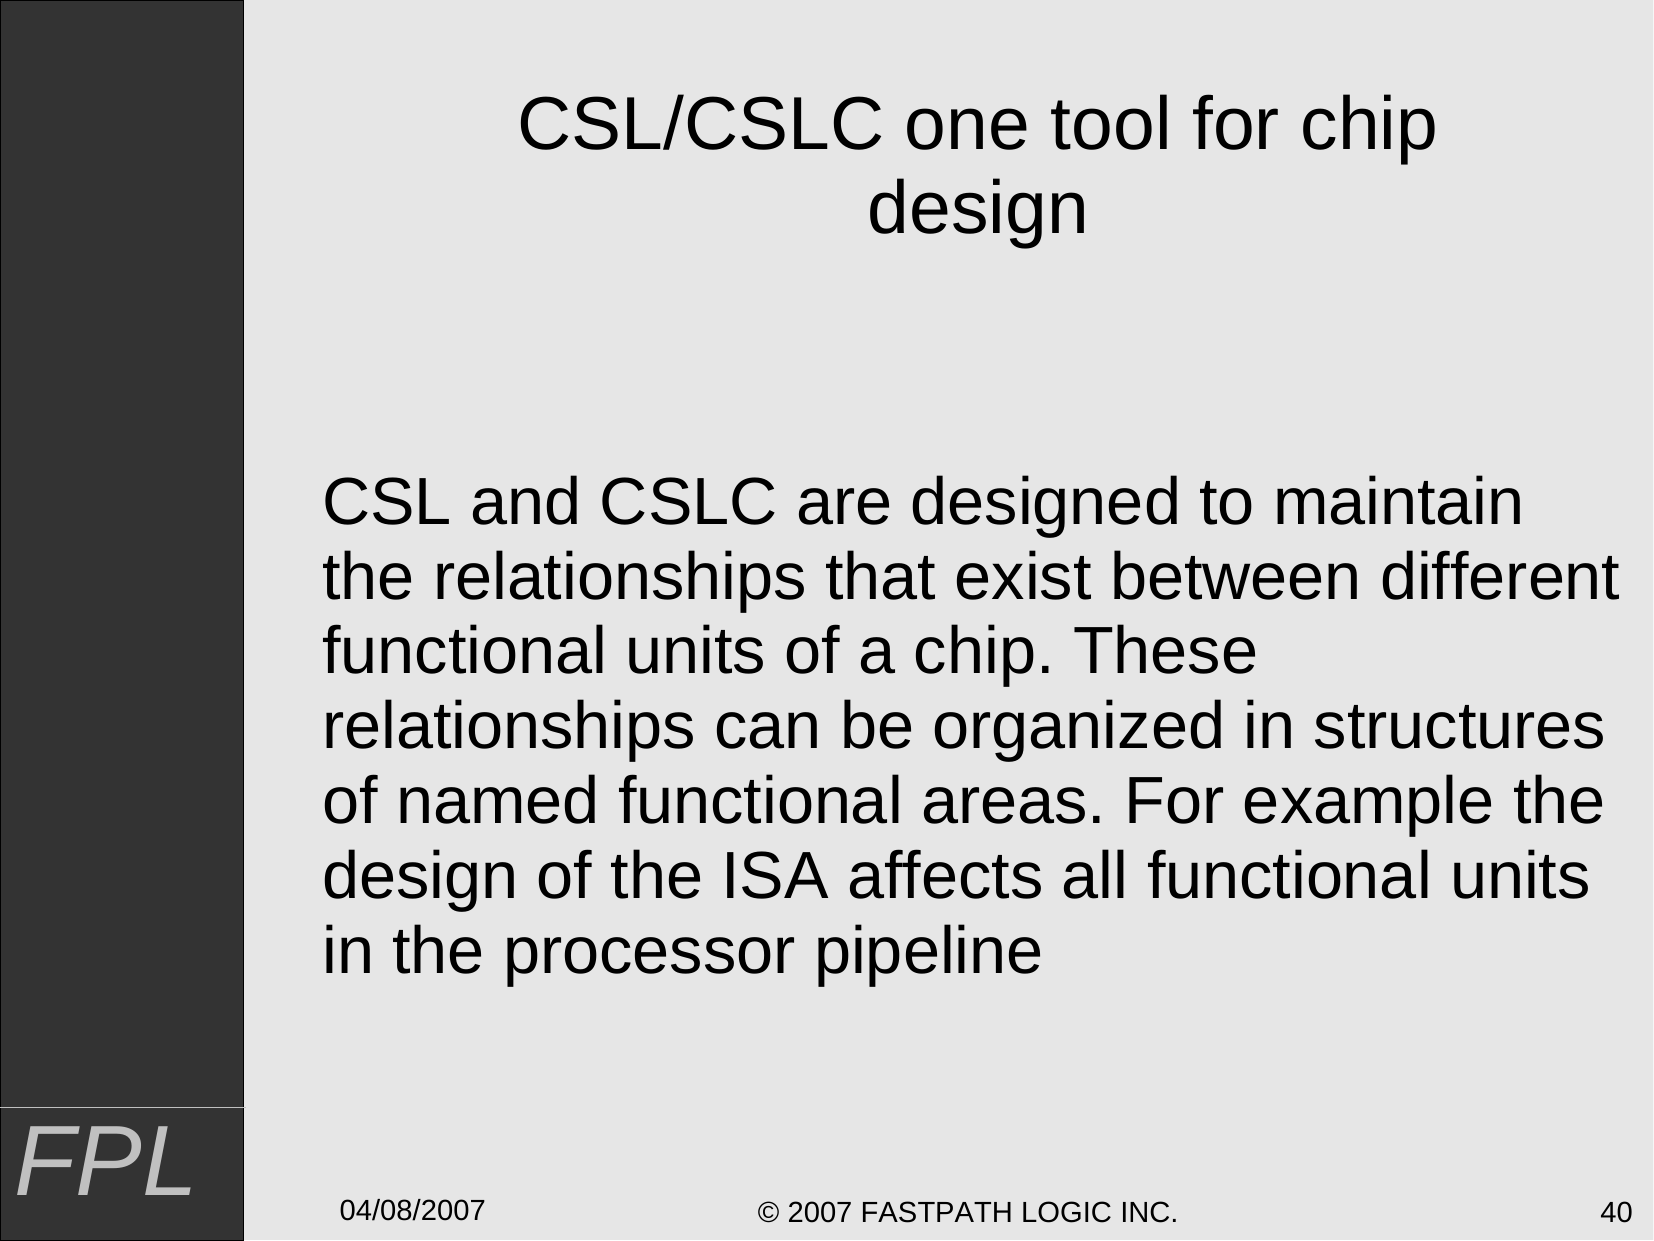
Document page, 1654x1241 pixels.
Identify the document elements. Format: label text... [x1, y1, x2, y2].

subtitle CSL and CSLC are designed to maintain the relationships that exist between different functional units of a chip. These relationships can be organized in structures of named functional areas. For example the design of the ISA affects all functional units in the processor pipeline [322, 272, 1635, 1179]
title CSL/CSLC one tool for chip design [427, 54, 1530, 272]
